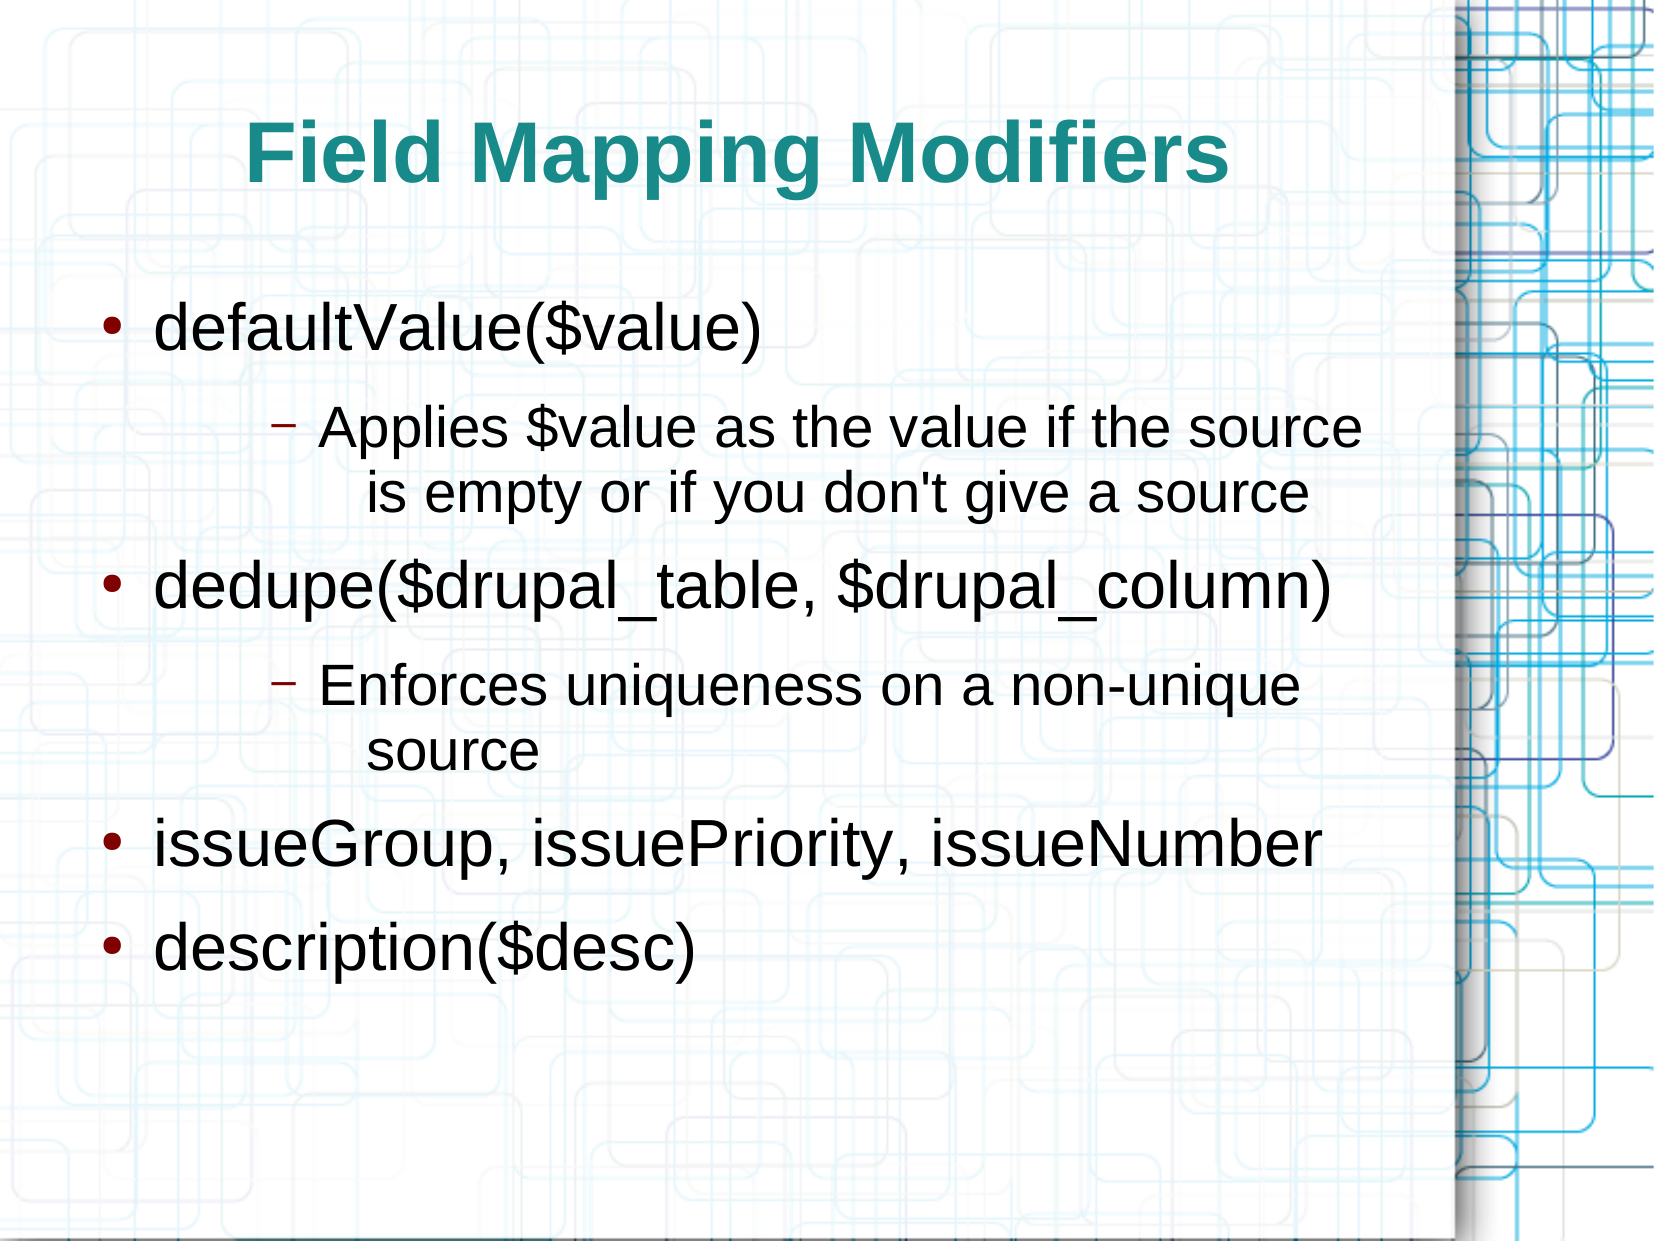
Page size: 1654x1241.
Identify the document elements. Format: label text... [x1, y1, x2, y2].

title Field Mapping Modifiers [59, 49, 1418, 257]
picture [0, 0, 1654, 1241]
list defaultValue($value) Applies $value as the value if the source is empty or if you don't give a source dedupe($drupal_table, $drupal_column) Enforces uniqueness on a non-unique source issueGroup, issuePriority, issueNumber description($desc) [82, 290, 1418, 1109]
